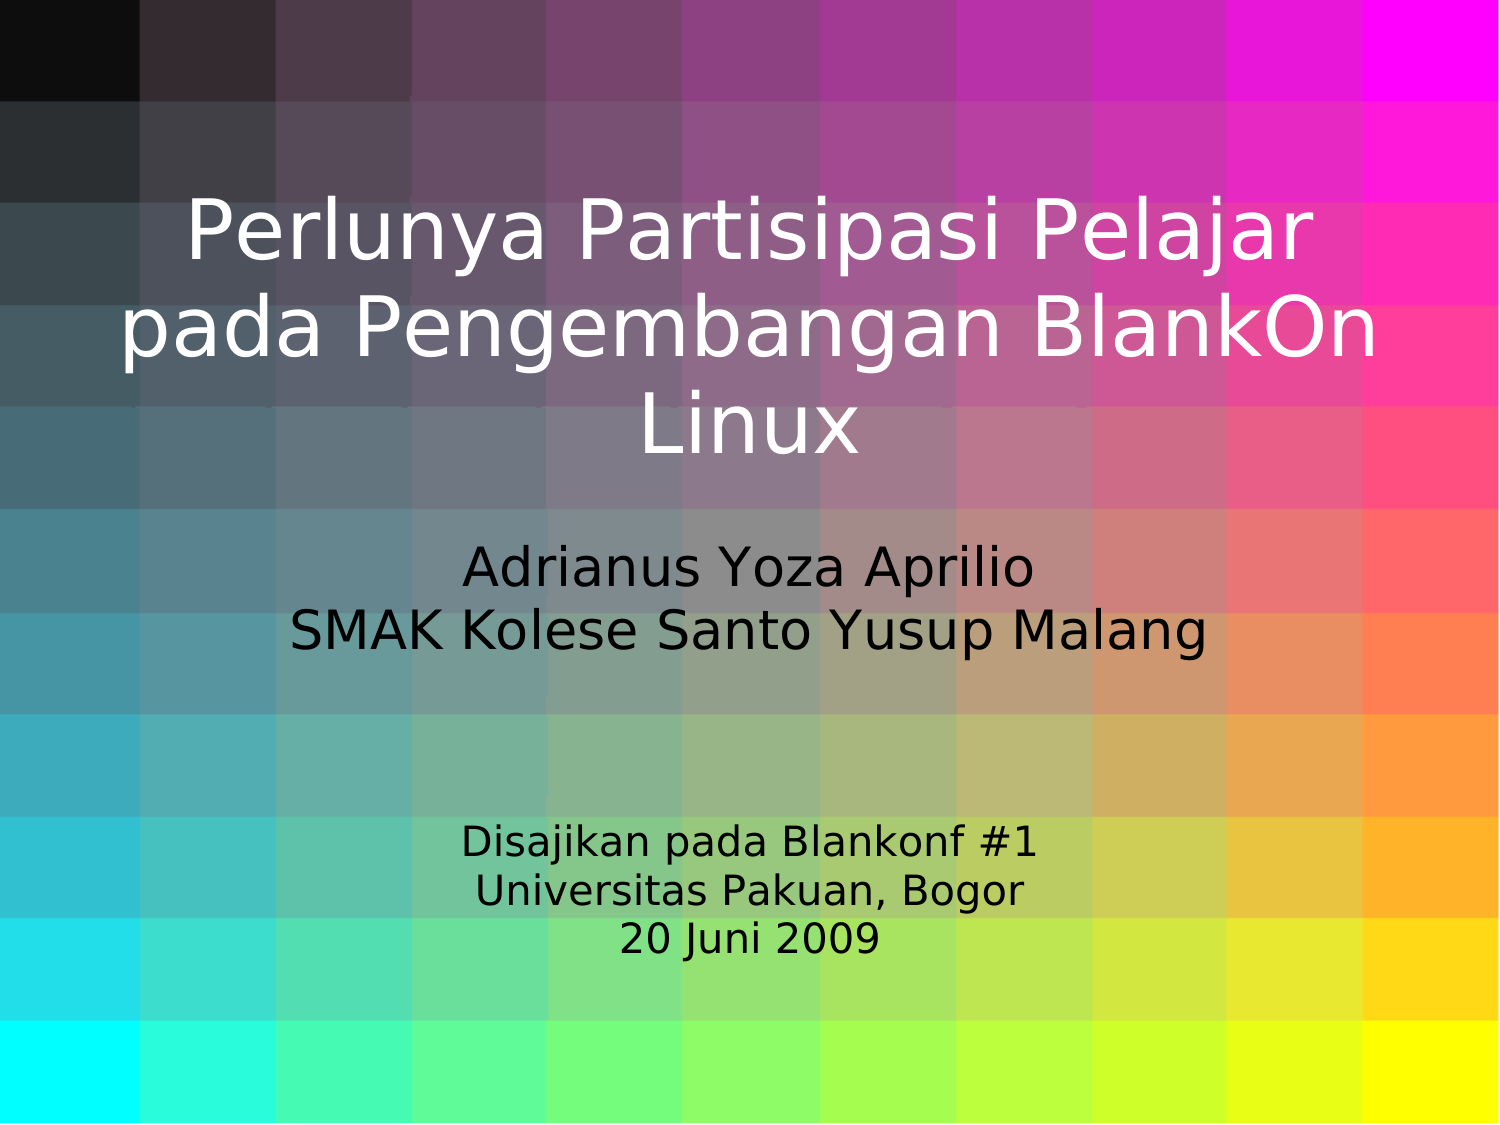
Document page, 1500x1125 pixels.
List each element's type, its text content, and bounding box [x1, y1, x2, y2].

picture [0, 0, 1500, 1125]
title Perlunya Partisipasi Pelajar pada Pengembangan BlankOn Linux Adrianus Yoza Aprilio SMAK Kolese Santo Yusup Malang Disajikan pada Blankonf #1 Universitas Pakuan, Bogor 20 Juni 2009 [74, 37, 1426, 1109]
